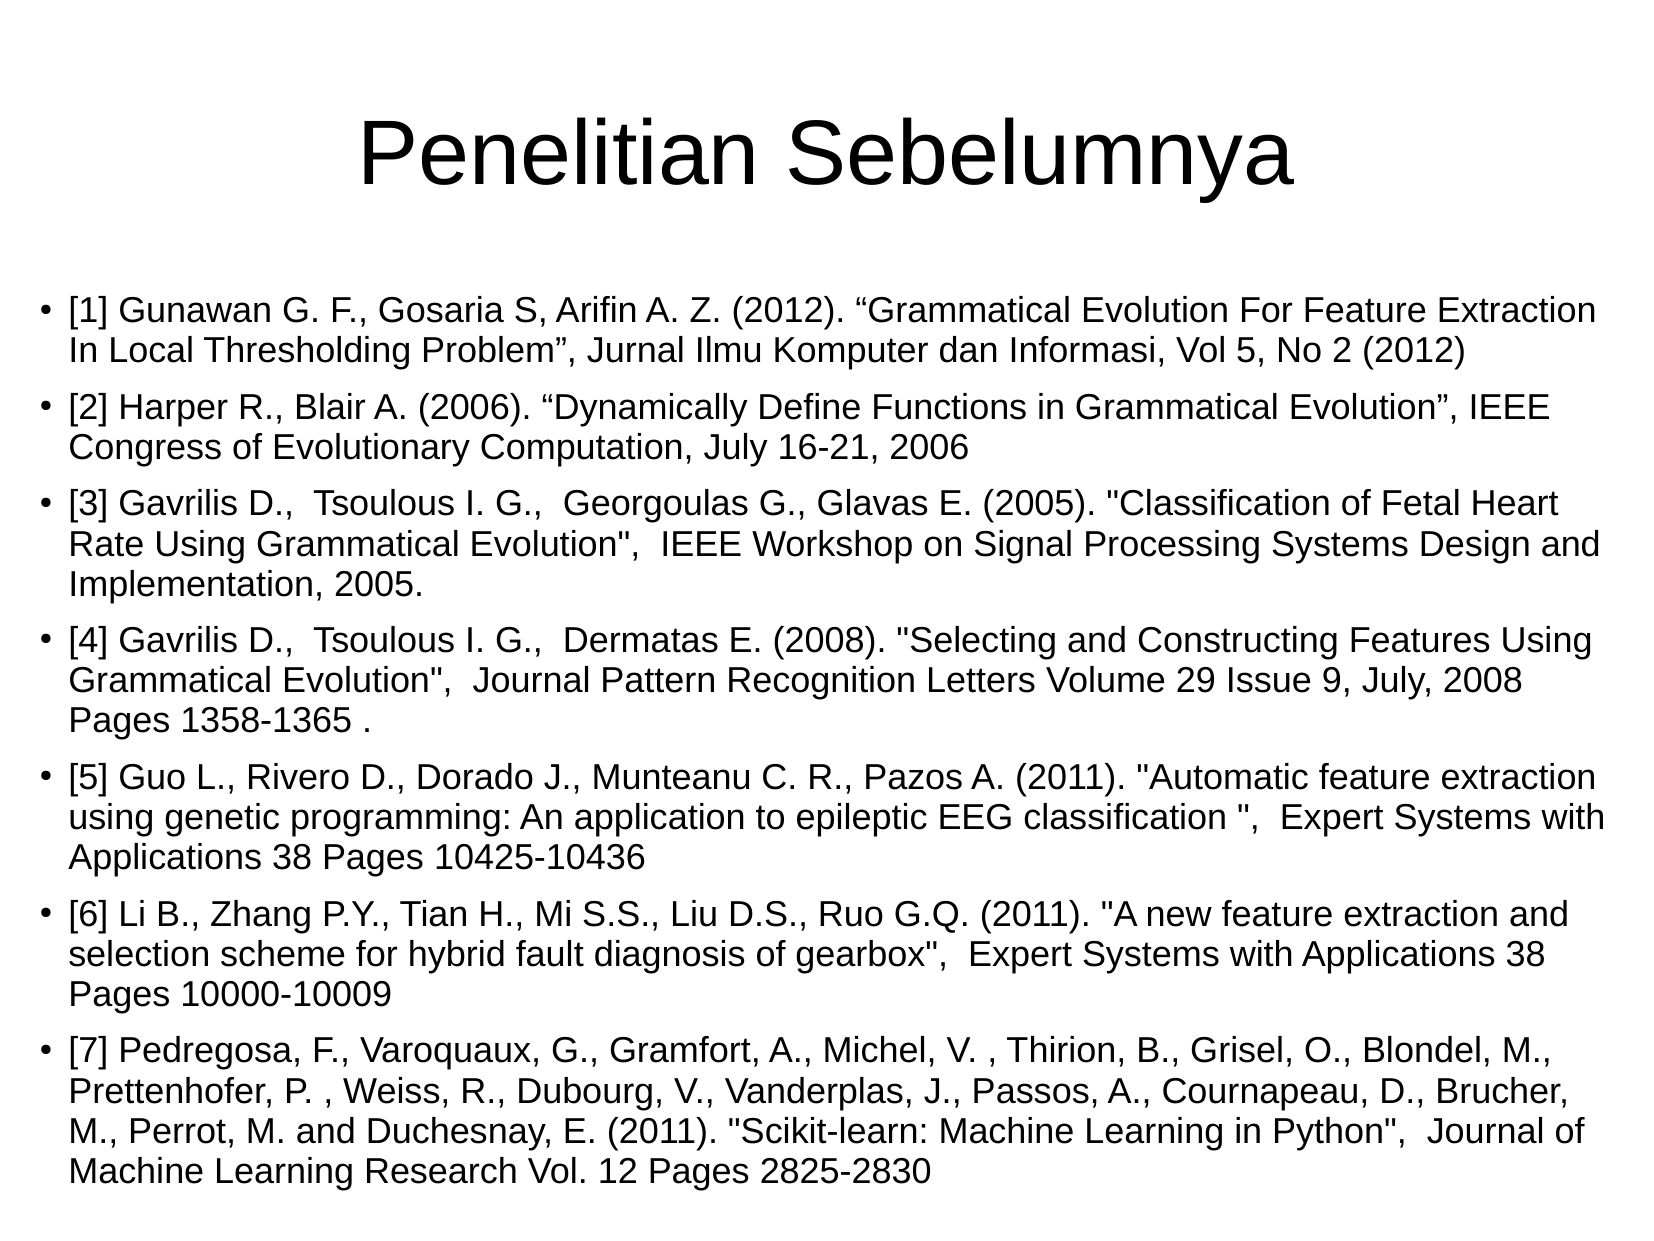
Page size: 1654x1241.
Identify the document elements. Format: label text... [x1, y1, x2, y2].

title Penelitian Sebelumnya [82, 49, 1571, 257]
list [1] Gunawan G. F., Gosaria S, Arifin A. Z. (2012). “Grammatical Evolution For Feature Extraction In Local Thresholding Problem”, Jurnal Ilmu Komputer dan Informasi, Vol 5, No 2 (2012) [2] Harper R., Blair A. (2006). “Dynamically Define Functions in Grammatical Evolution”, IEEE Congress of Evolutionary Computation, July 16-21, 2006 [3] Gavrilis D., Tsoulous I. G., Georgoulas G., Glavas E. (2005). "Classification of Fetal Heart Rate Using Grammatical Evolution", IEEE Workshop on Signal Processing Systems Design and Implementation, 2005. [4] Gavrilis D., Tsoulous I. G., Dermatas E. (2008). "Selecting and Constructing Features Using Grammatical Evolution", Journal Pattern Recognition Letters Volume 29 Issue 9, July, 2008 Pages 1358-1365 . [5] Guo L., Rivero D., Dorado J., Munteanu C. R., Pazos A. (2011). "Automatic feature extraction using genetic programming: An application to epileptic EEG classification ", Expert Systems with Applications 38 Pages 10425-10436 [6] Li B., Zhang P.Y., Tian H., Mi S.S., Liu D.S., Ruo G.Q. (2011). "A new feature extraction and selection scheme for hybrid fault diagnosis of gearbox", Expert Systems with Applications 38 Pages 10000-10009 [7] Pedregosa, F., Varoquaux, G., Gramfort, A., Michel, V. , Thirion, B., Grisel, O., Blondel, M., Prettenhofer, P. , Weiss, R., Dubourg, V., Vanderplas, J., Passos, A., Cournapeau, D., Brucher, M., Perrot, M. and Duchesnay, E. (2011). "Scikit-learn: Machine Learning in Python", Journal of Machine Learning Research Vol. 12 Pages 2825-2830 [30, 290, 1621, 1216]
